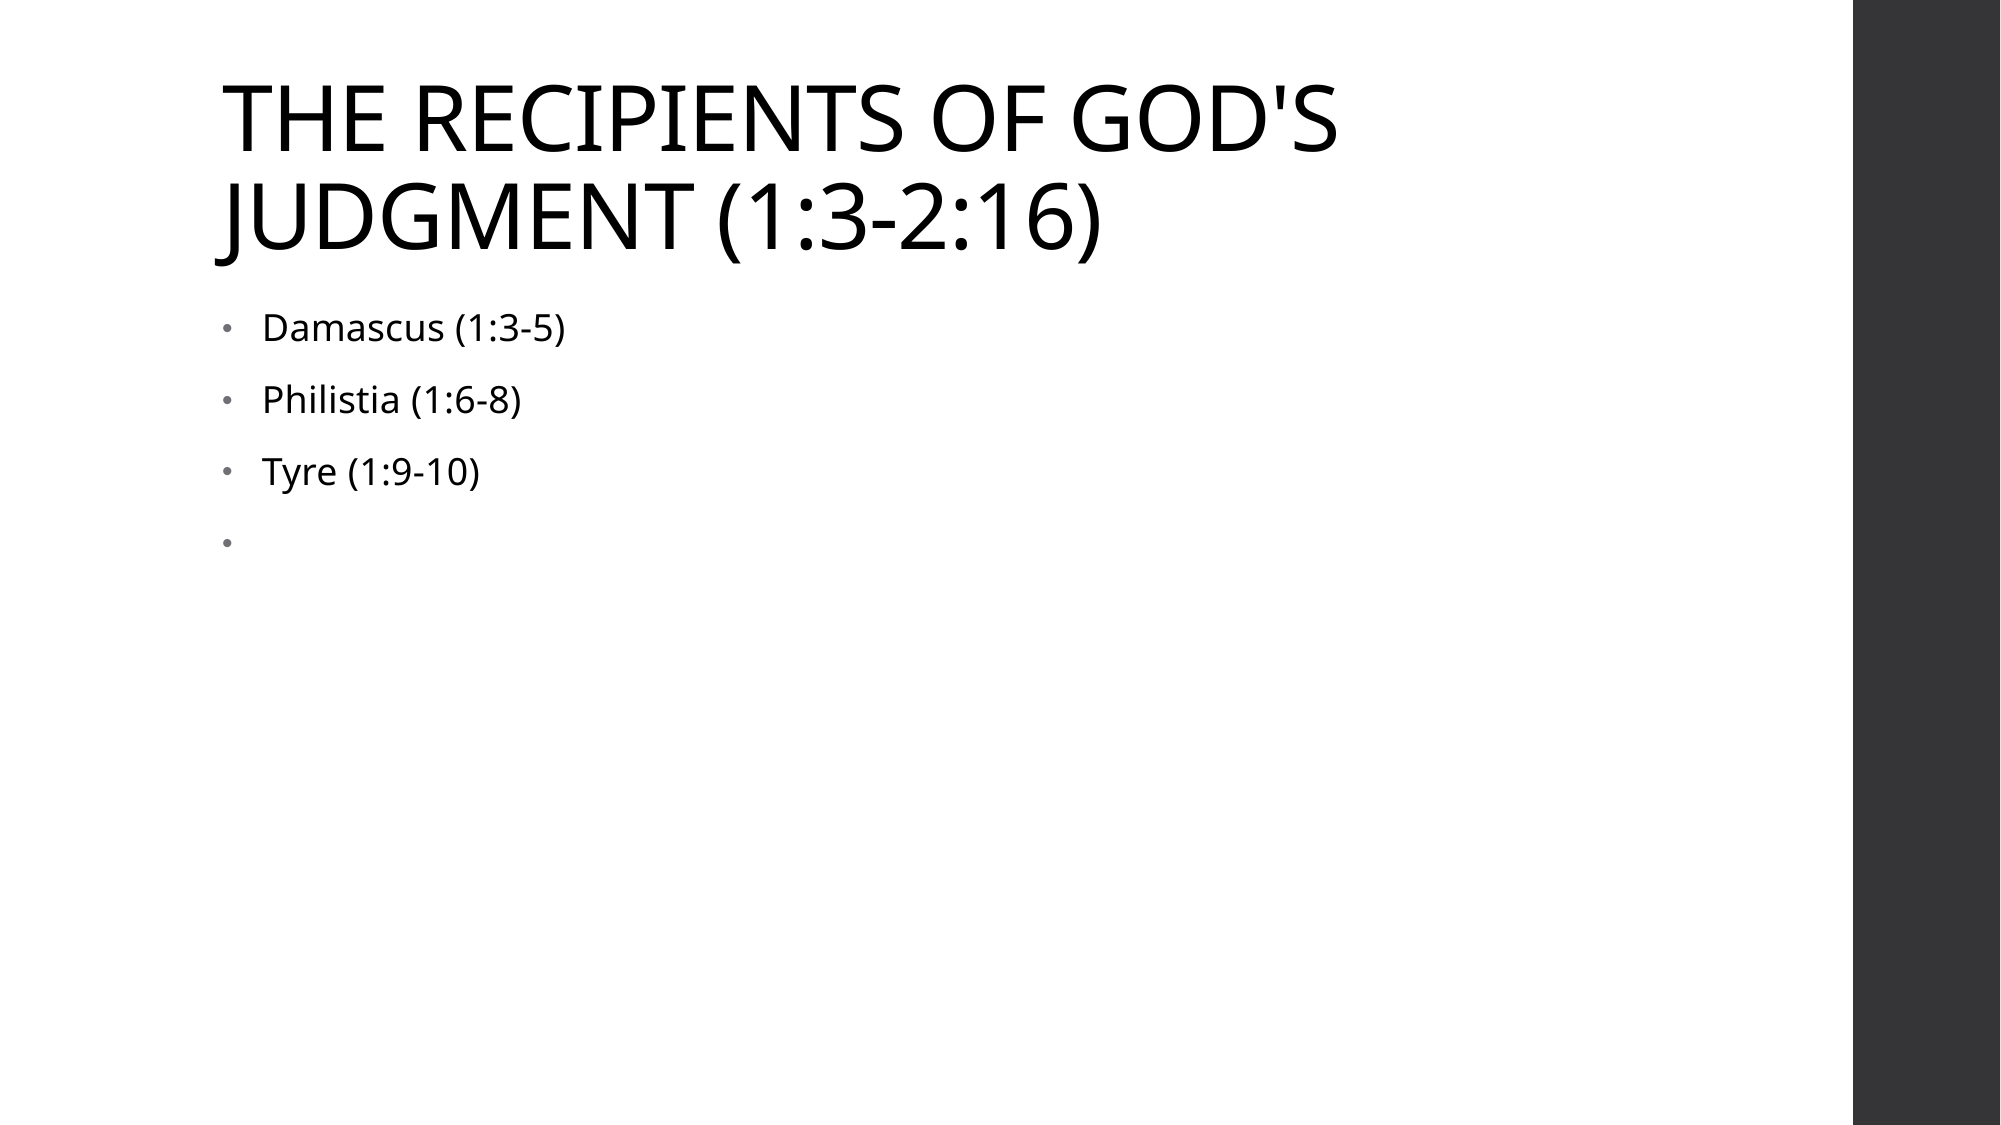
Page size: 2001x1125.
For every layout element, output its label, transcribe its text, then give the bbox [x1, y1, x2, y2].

title THE RECIPIENTS OF GOD'S JUDGMENT (1:3-2:16) [206, 60, 1797, 278]
list Damascus (1:3-5) Philistia (1:6-8) Tyre (1:9-10) [206, 299, 1617, 1014]
